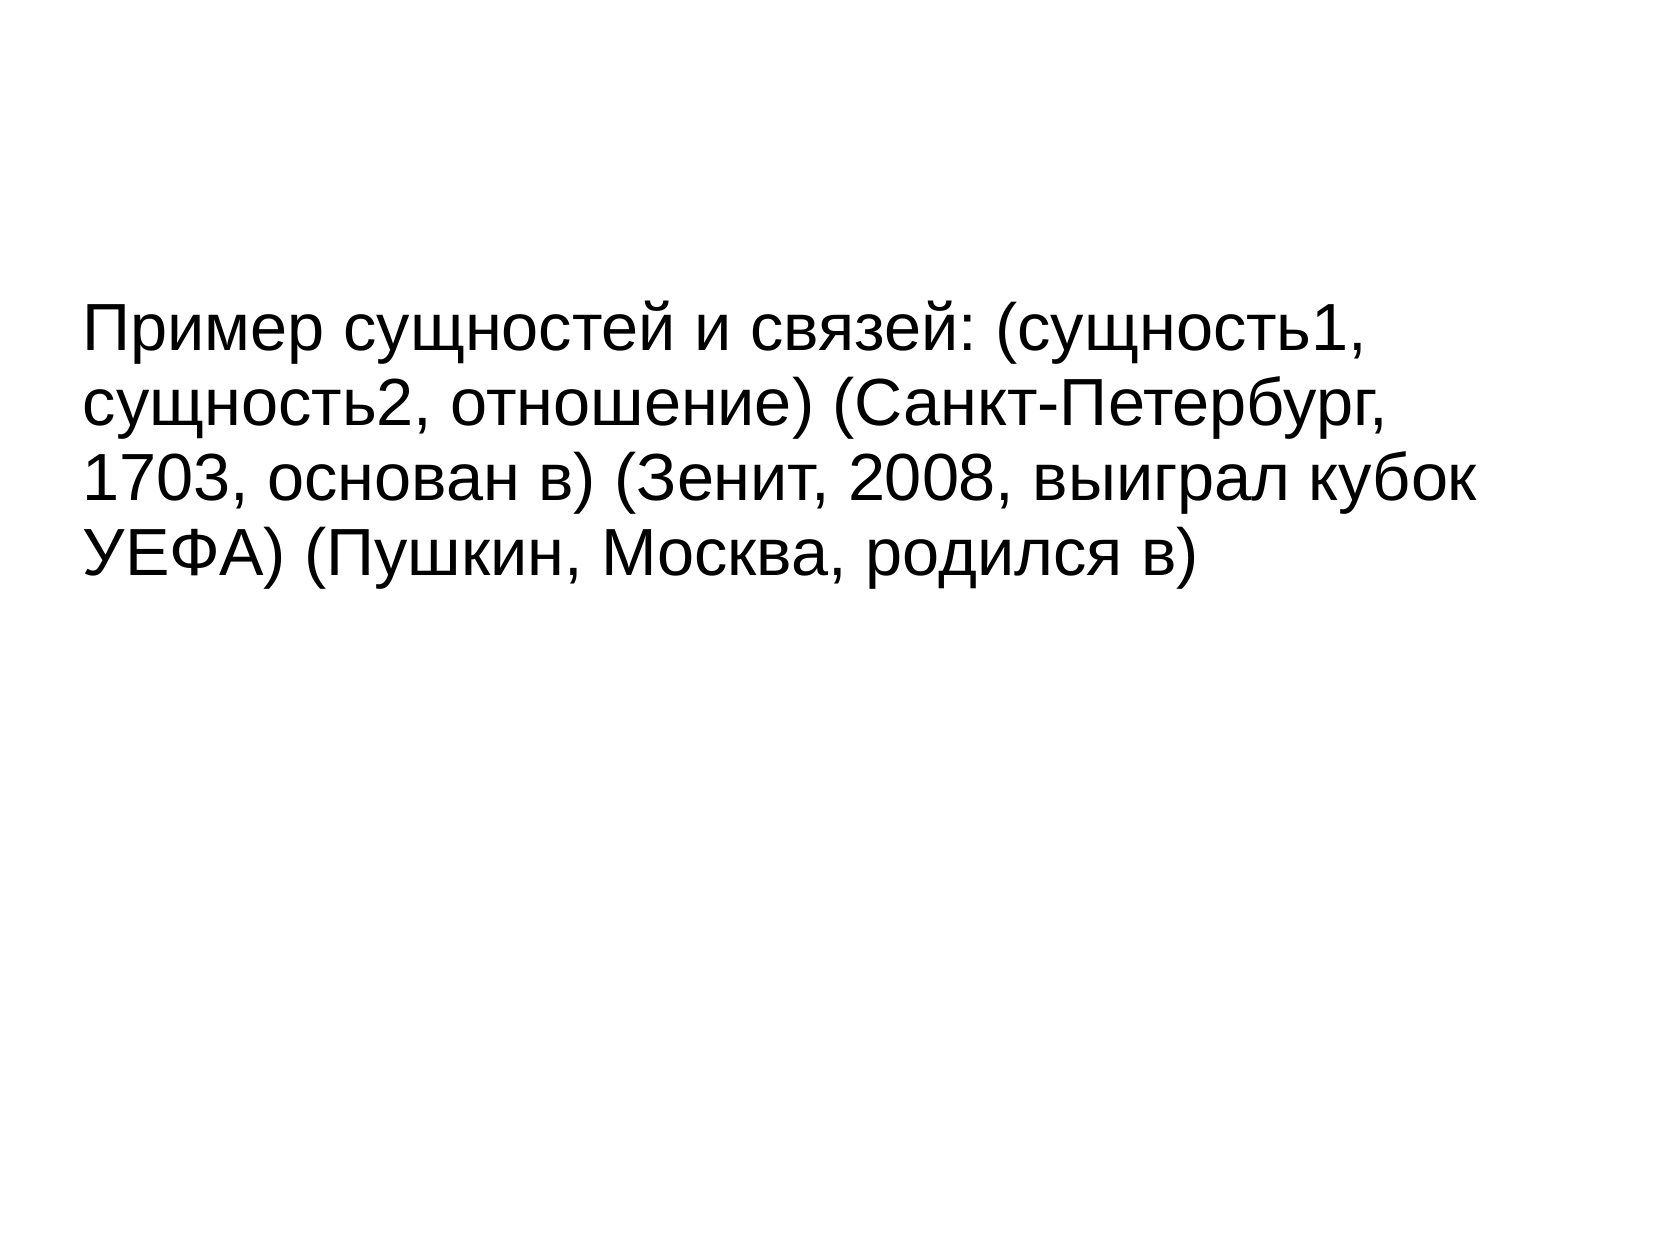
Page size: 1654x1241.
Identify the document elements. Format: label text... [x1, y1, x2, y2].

list Пример сущностей и связей: (сущность1, сущность2, отношение) (Санкт-Петербург, 1703, основан в) (Зенит, 2008, выиграл кубок УЕФА) (Пушкин, Москва, родился в) [82, 290, 1571, 1109]
